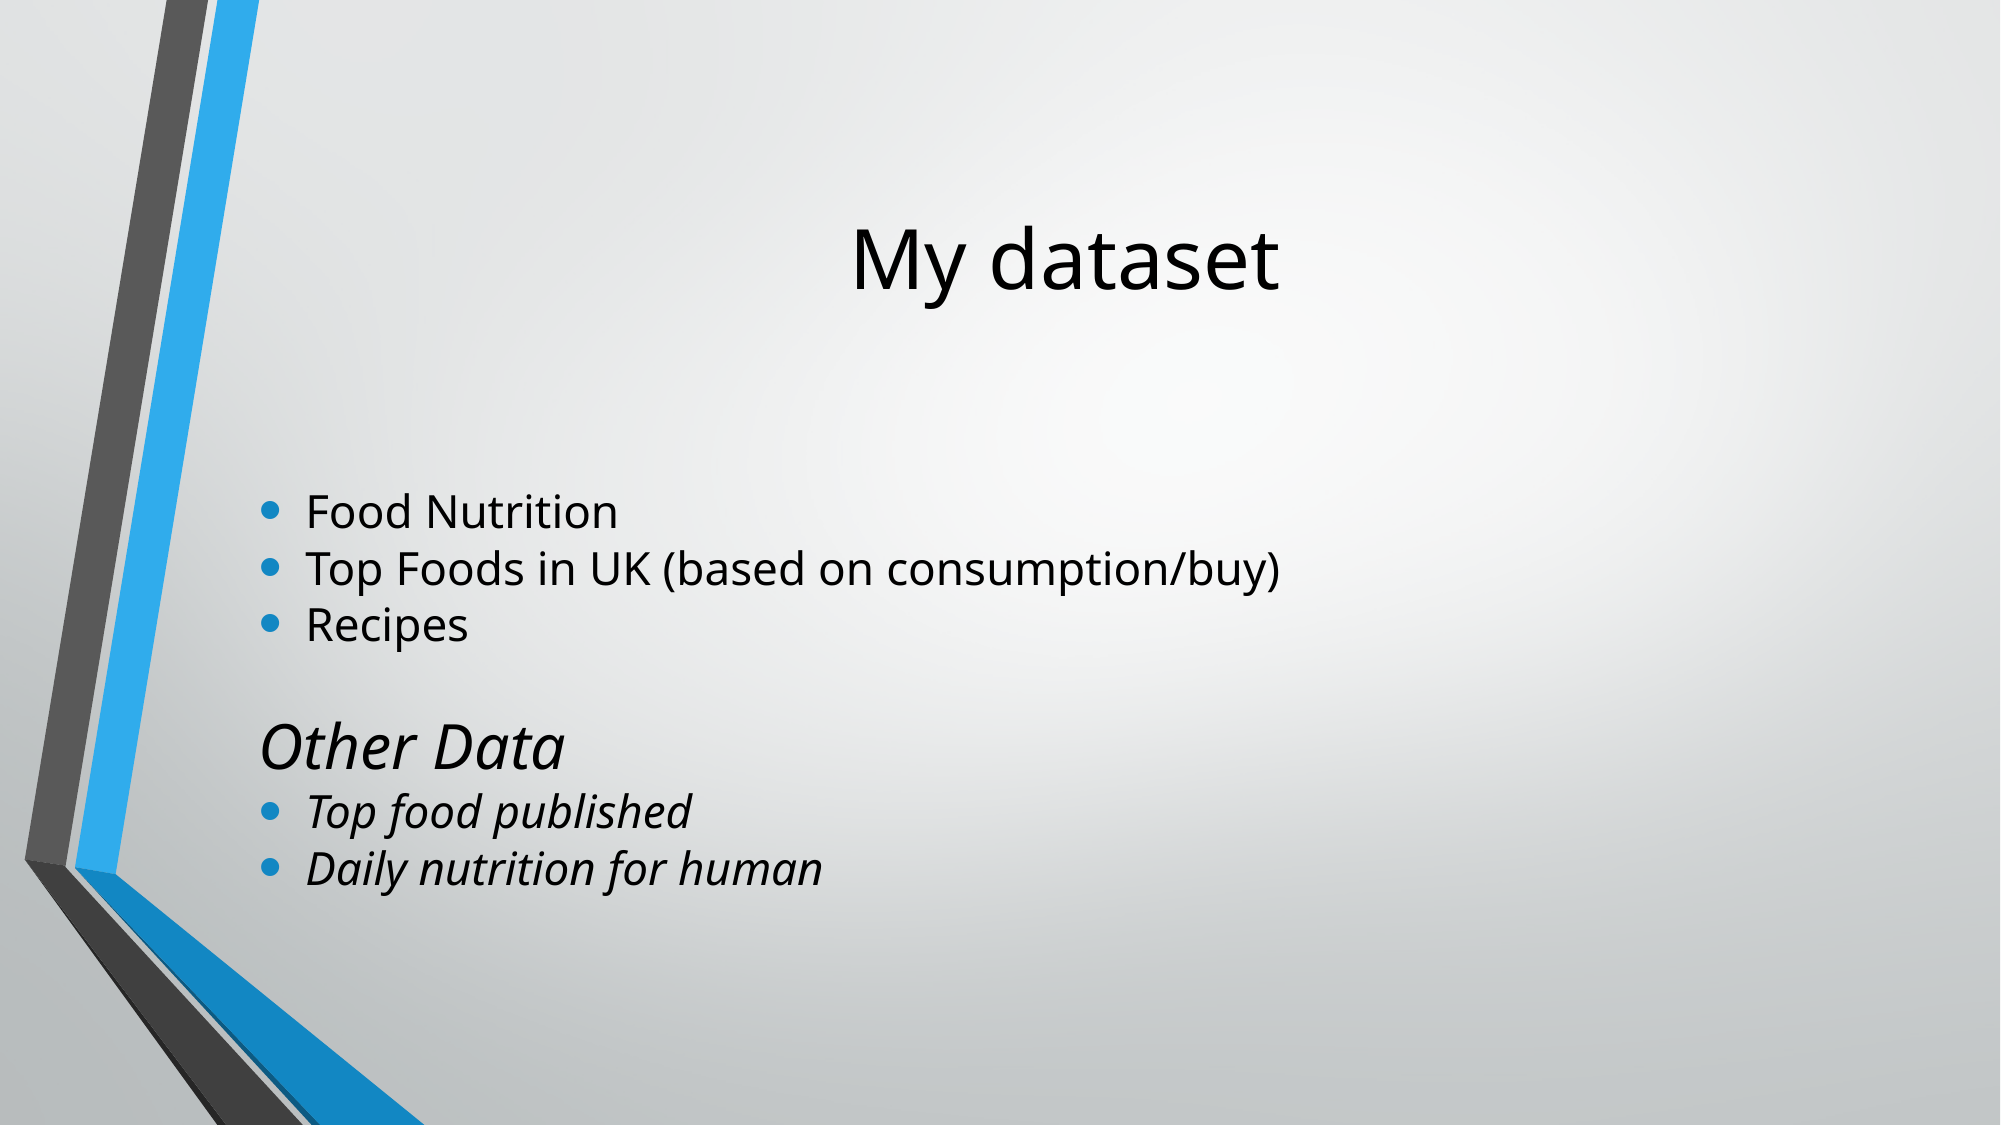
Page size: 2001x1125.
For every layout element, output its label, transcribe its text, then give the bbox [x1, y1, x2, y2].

list Food Nutrition Top Foods in UK (based on consumption/buy) Recipes Other Data Top food published Daily nutrition for human [243, 437, 1887, 950]
title My dataset [243, 112, 1887, 400]
